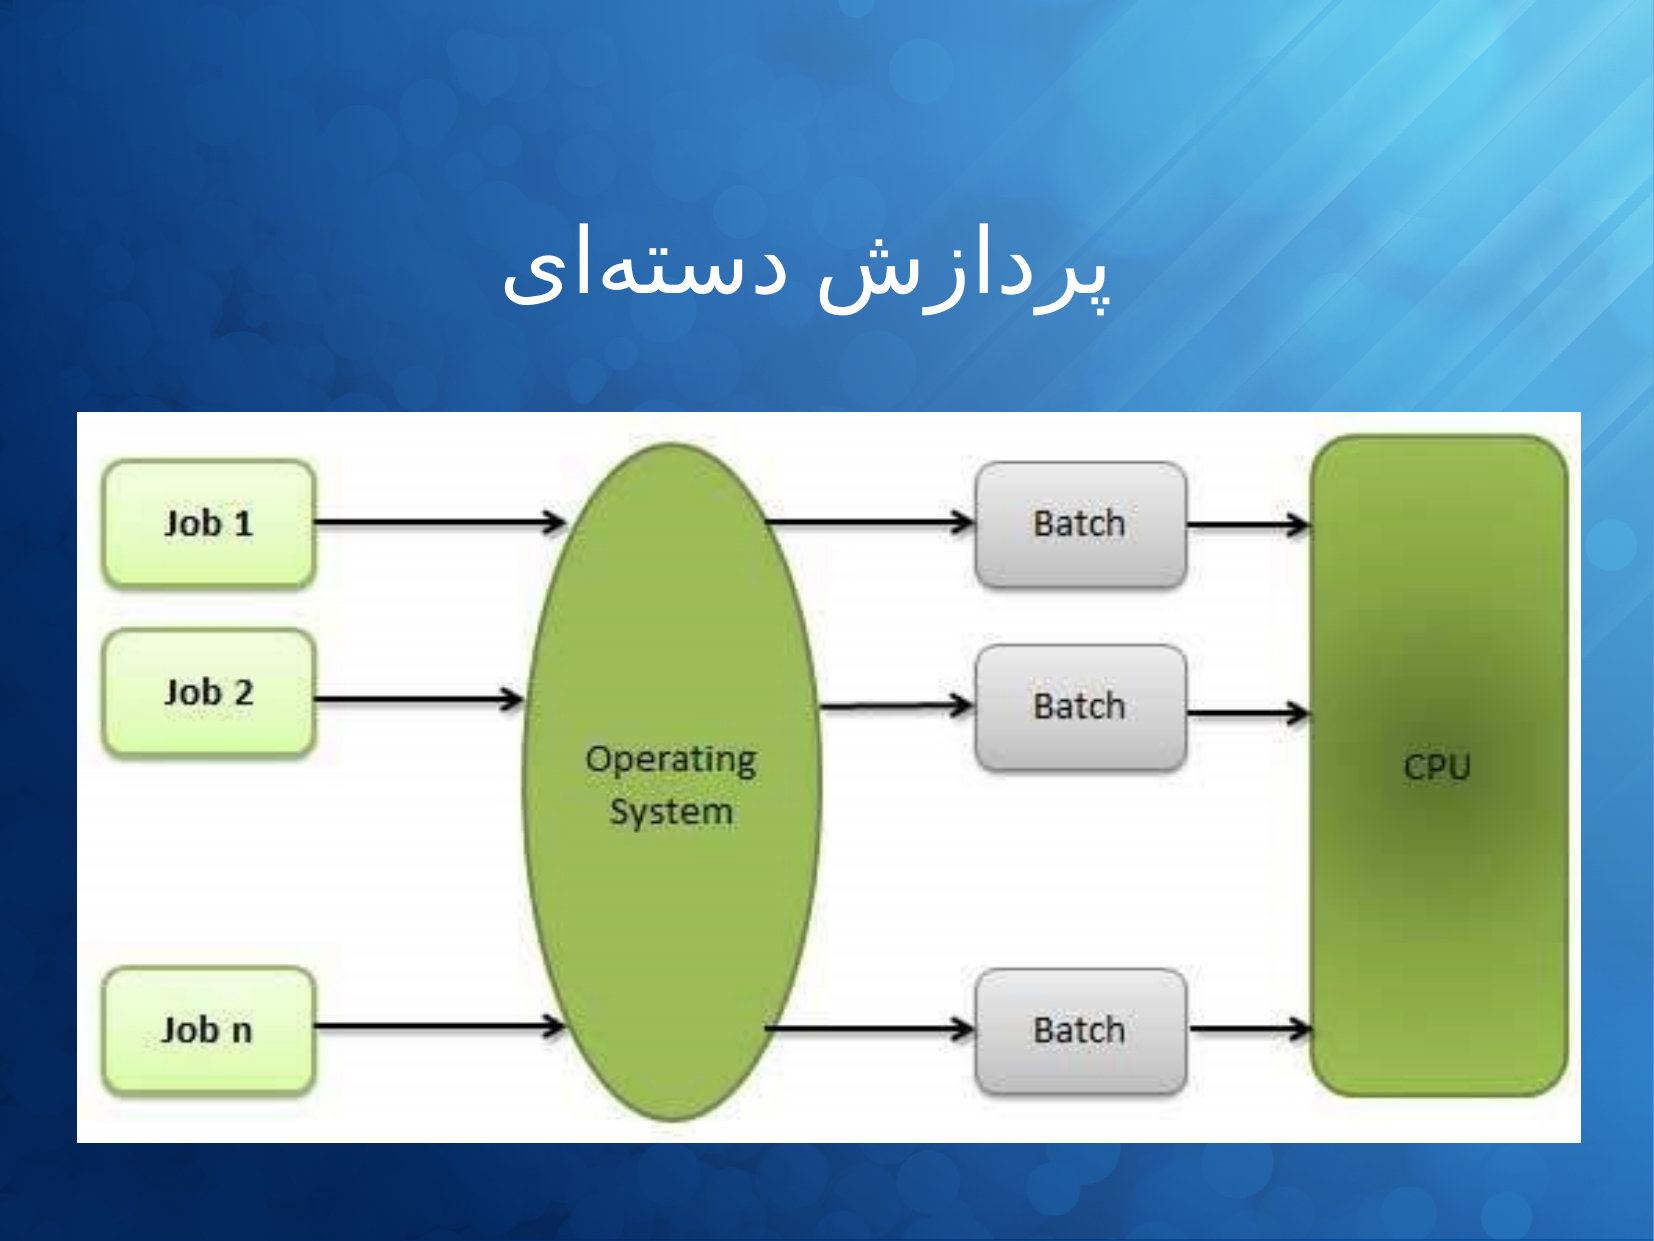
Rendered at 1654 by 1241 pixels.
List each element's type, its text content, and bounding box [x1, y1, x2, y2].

title پردازش دسته‌ای [112, 187, 1501, 356]
picture [0, 0, 1654, 1241]
